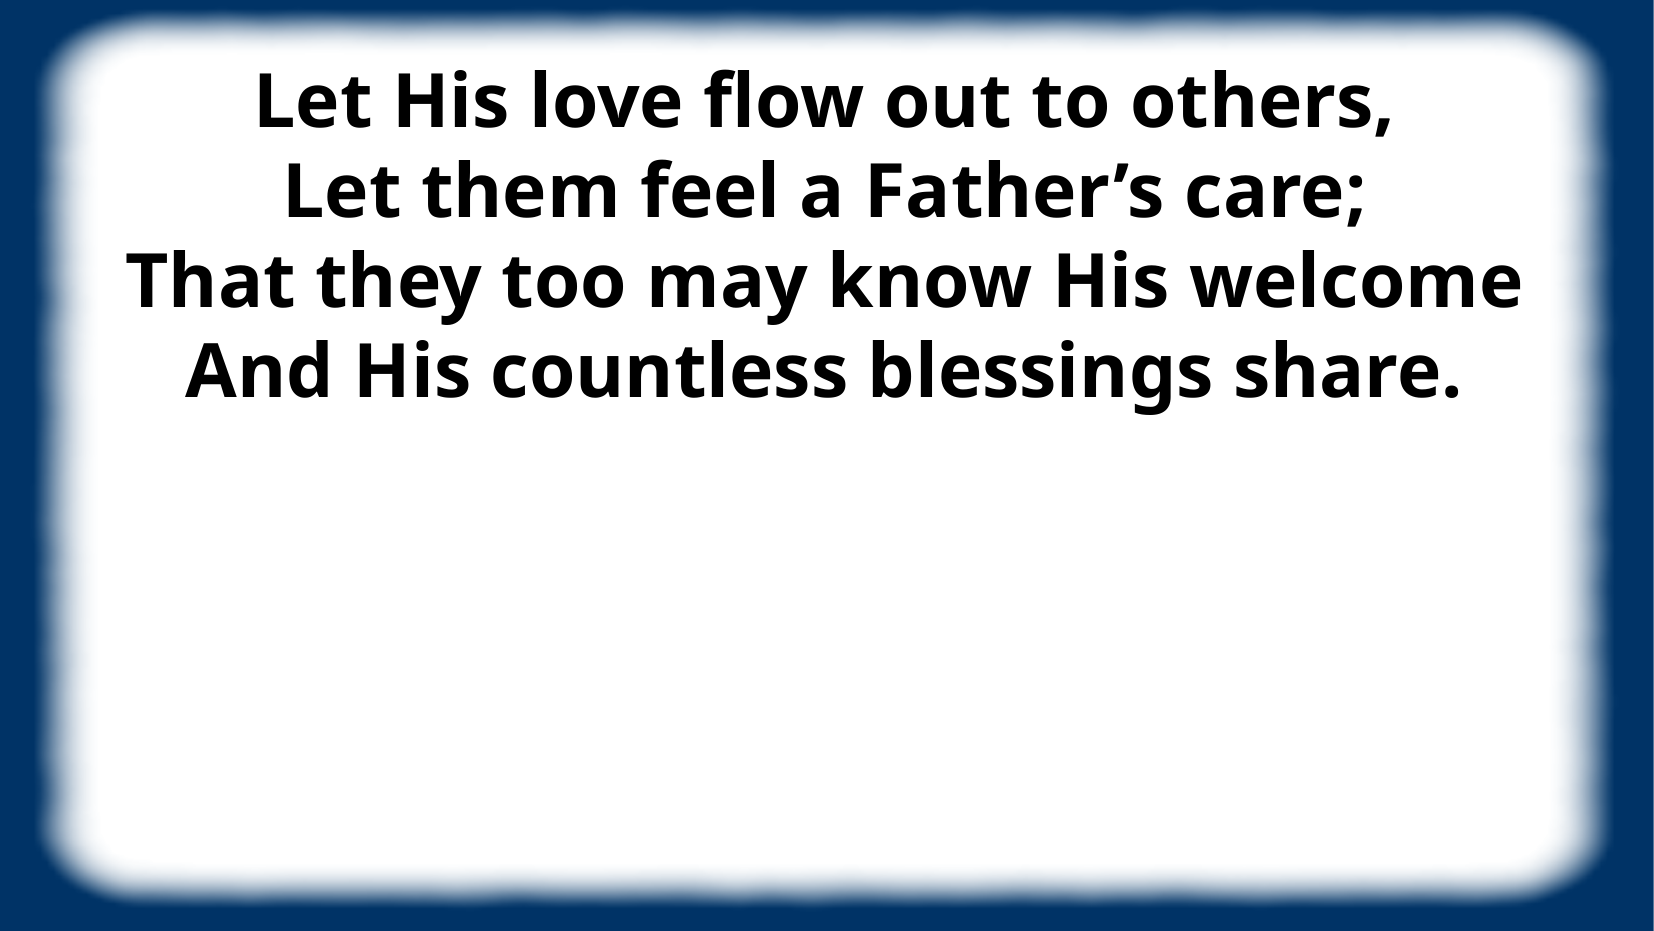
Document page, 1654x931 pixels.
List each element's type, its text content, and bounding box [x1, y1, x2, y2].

picture [0, 0, 1654, 931]
text_box Let His love flow out to others, Let them feel a Father’s care; That they too may know His welcome And His countless blessings share. [90, 44, 1561, 420]
